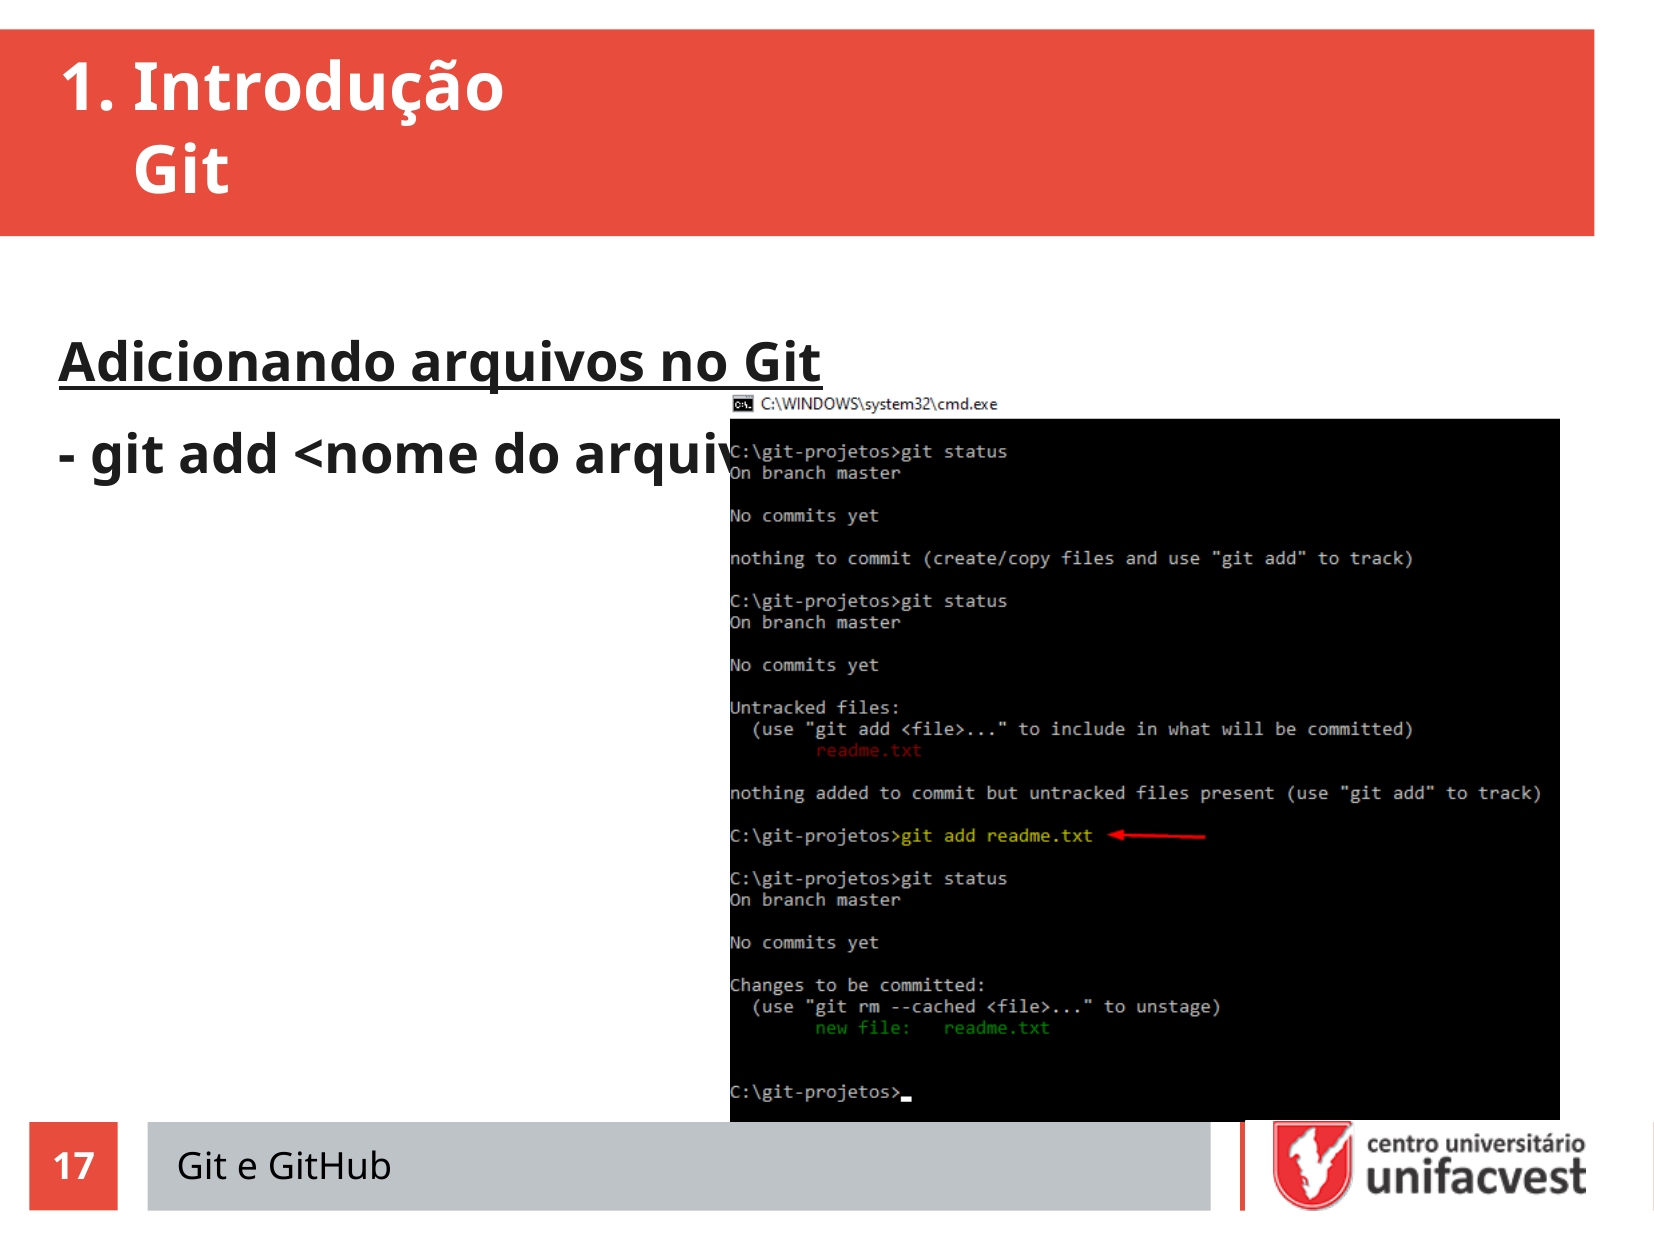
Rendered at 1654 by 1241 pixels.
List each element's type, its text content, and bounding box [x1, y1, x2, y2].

text_box [1245, 1120, 1654, 1212]
picture [1273, 1121, 1586, 1211]
list Adicionando arquivos no Git - git add <nome do arquivo> [59, 324, 1566, 1093]
picture [730, 391, 1560, 1123]
title 1. Introdução Git [59, 59, 1595, 207]
text_box Git e GitHub [161, 1132, 1212, 1196]
